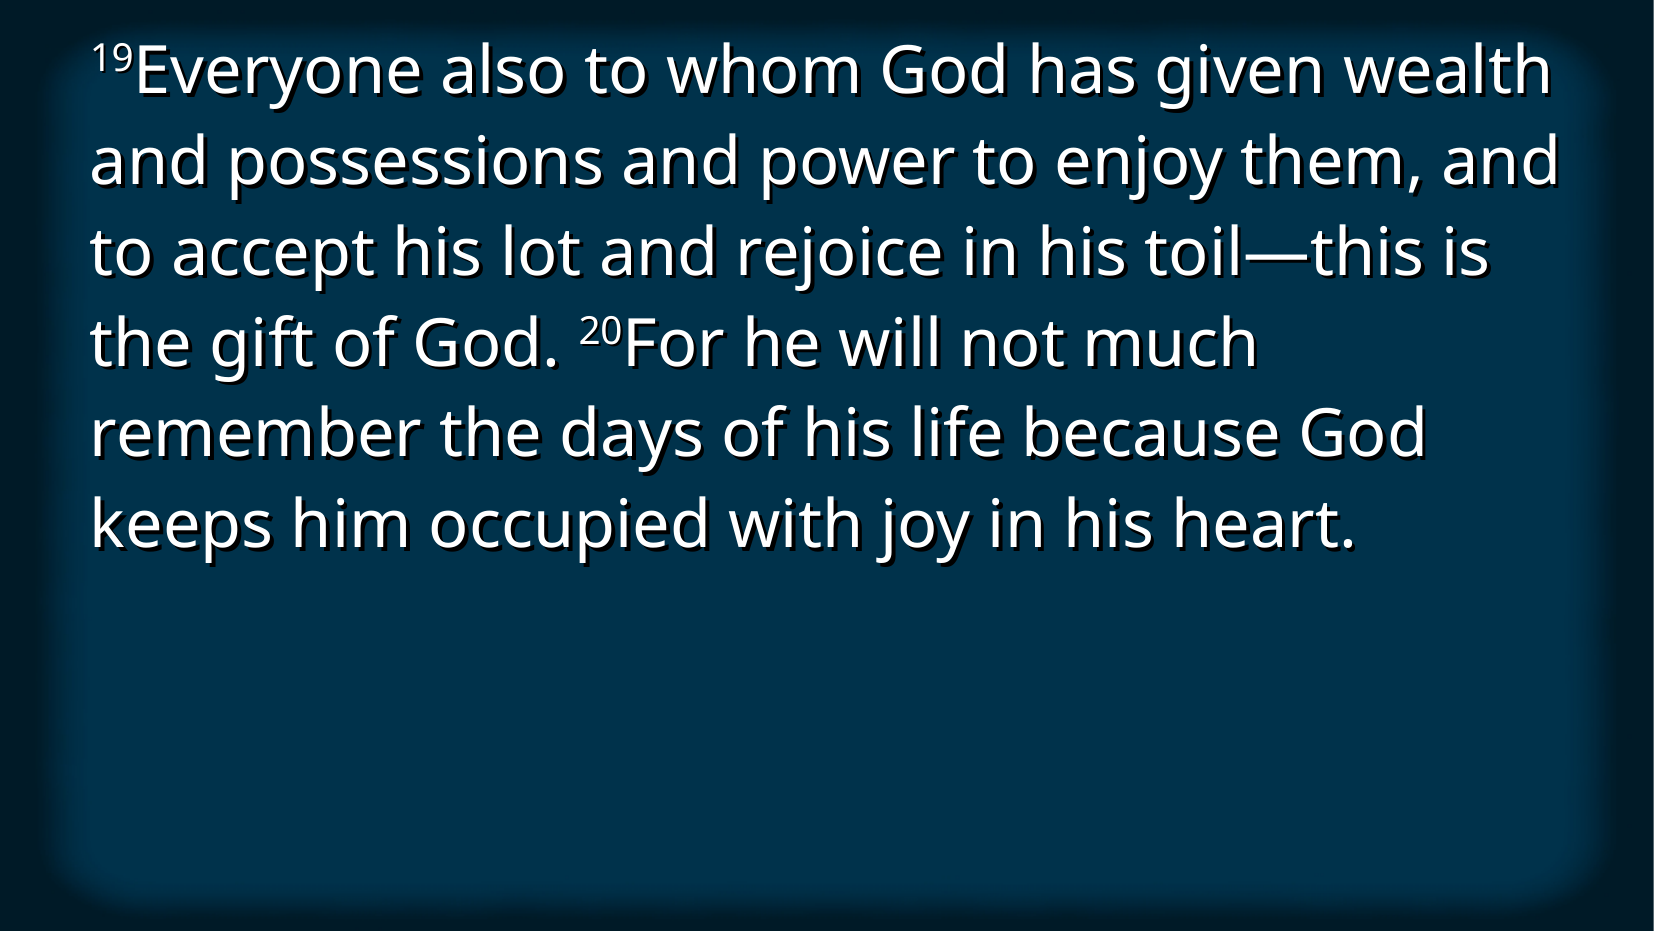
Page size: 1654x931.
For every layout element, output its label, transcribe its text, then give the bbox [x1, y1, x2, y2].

text_box 19Everyone also to whom God has given wealth and possessions and power to enjoy them, and to accept his lot and rejoice in his toil—this is the gift of God. 20For he will not much remember the days of his life because God keeps him occupied with joy in his heart. [75, 15, 1591, 563]
picture [0, 0, 1654, 931]
